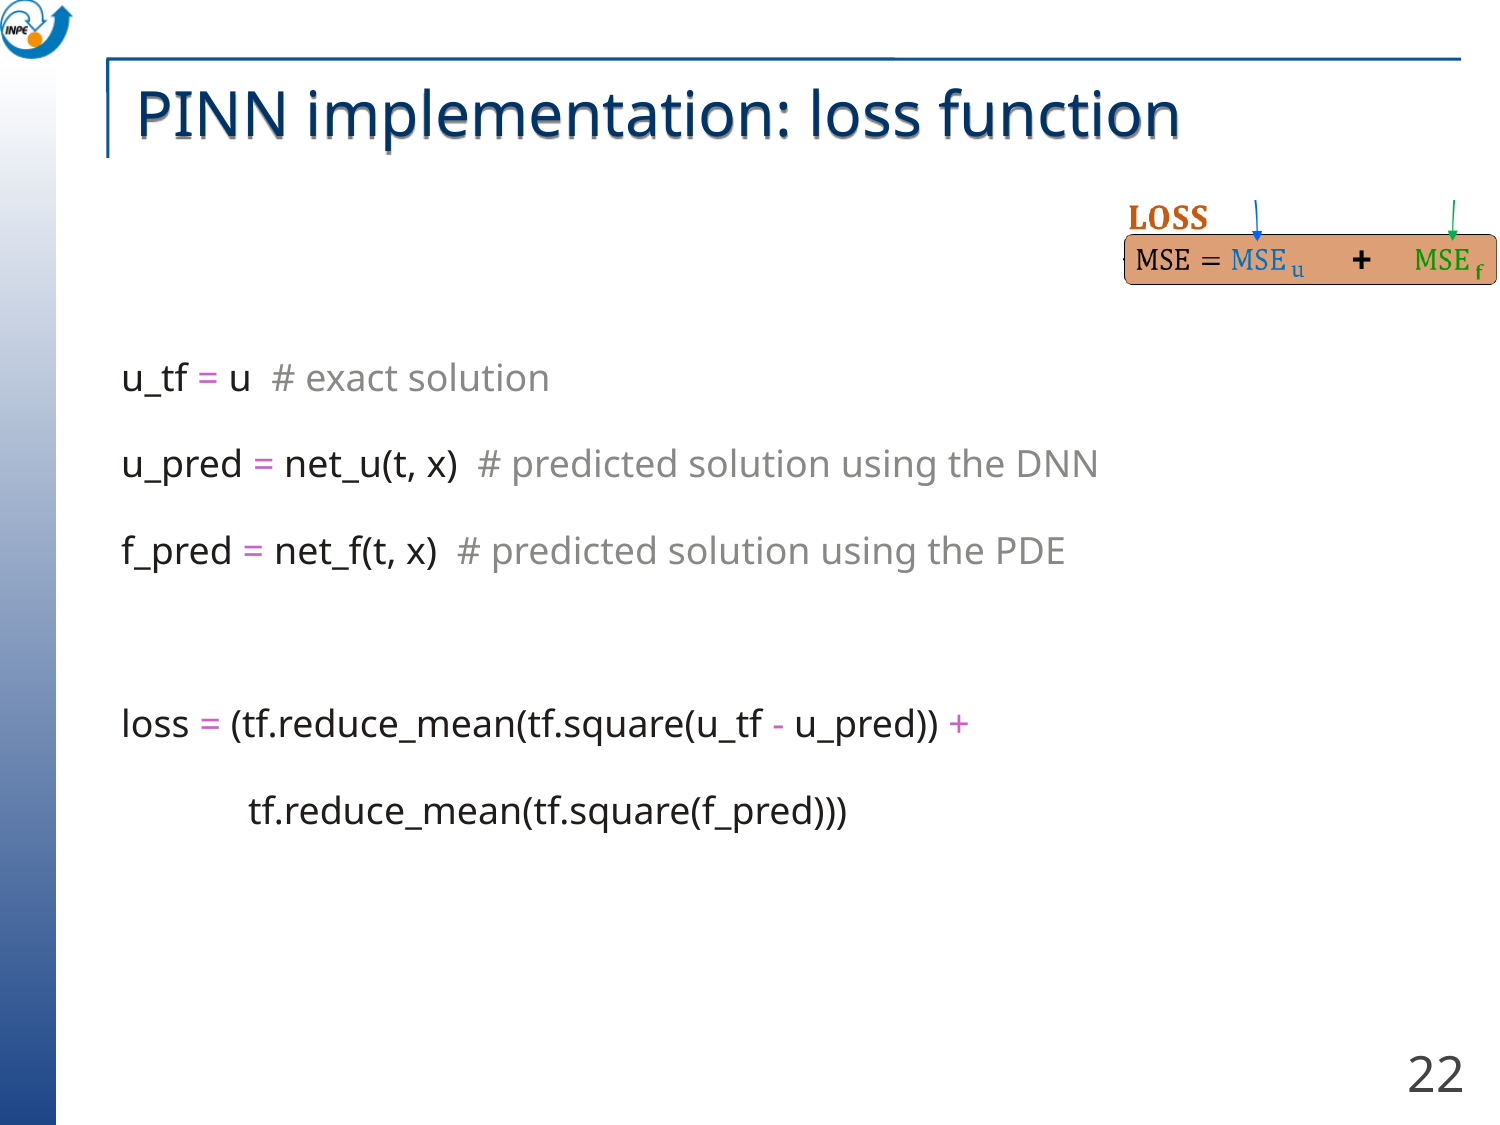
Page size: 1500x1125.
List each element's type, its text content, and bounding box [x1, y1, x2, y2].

list u_tf = u # exact solution u_pred = net_u(t, x) # predicted solution using the DNN f_pred = net_f(t, x) # predicted solution using the PDE loss = (tf.reduce_mean(tf.square(u_tf - u_pred)) + tf.reduce_mean(tf.square(f_pred))) [106, 252, 1465, 1050]
title PINN implementation: loss function [106, 59, 1465, 181]
slide_number 1 [1389, 1033, 1480, 1120]
picture [1123, 200, 1500, 288]
picture [0, 0, 73, 59]
